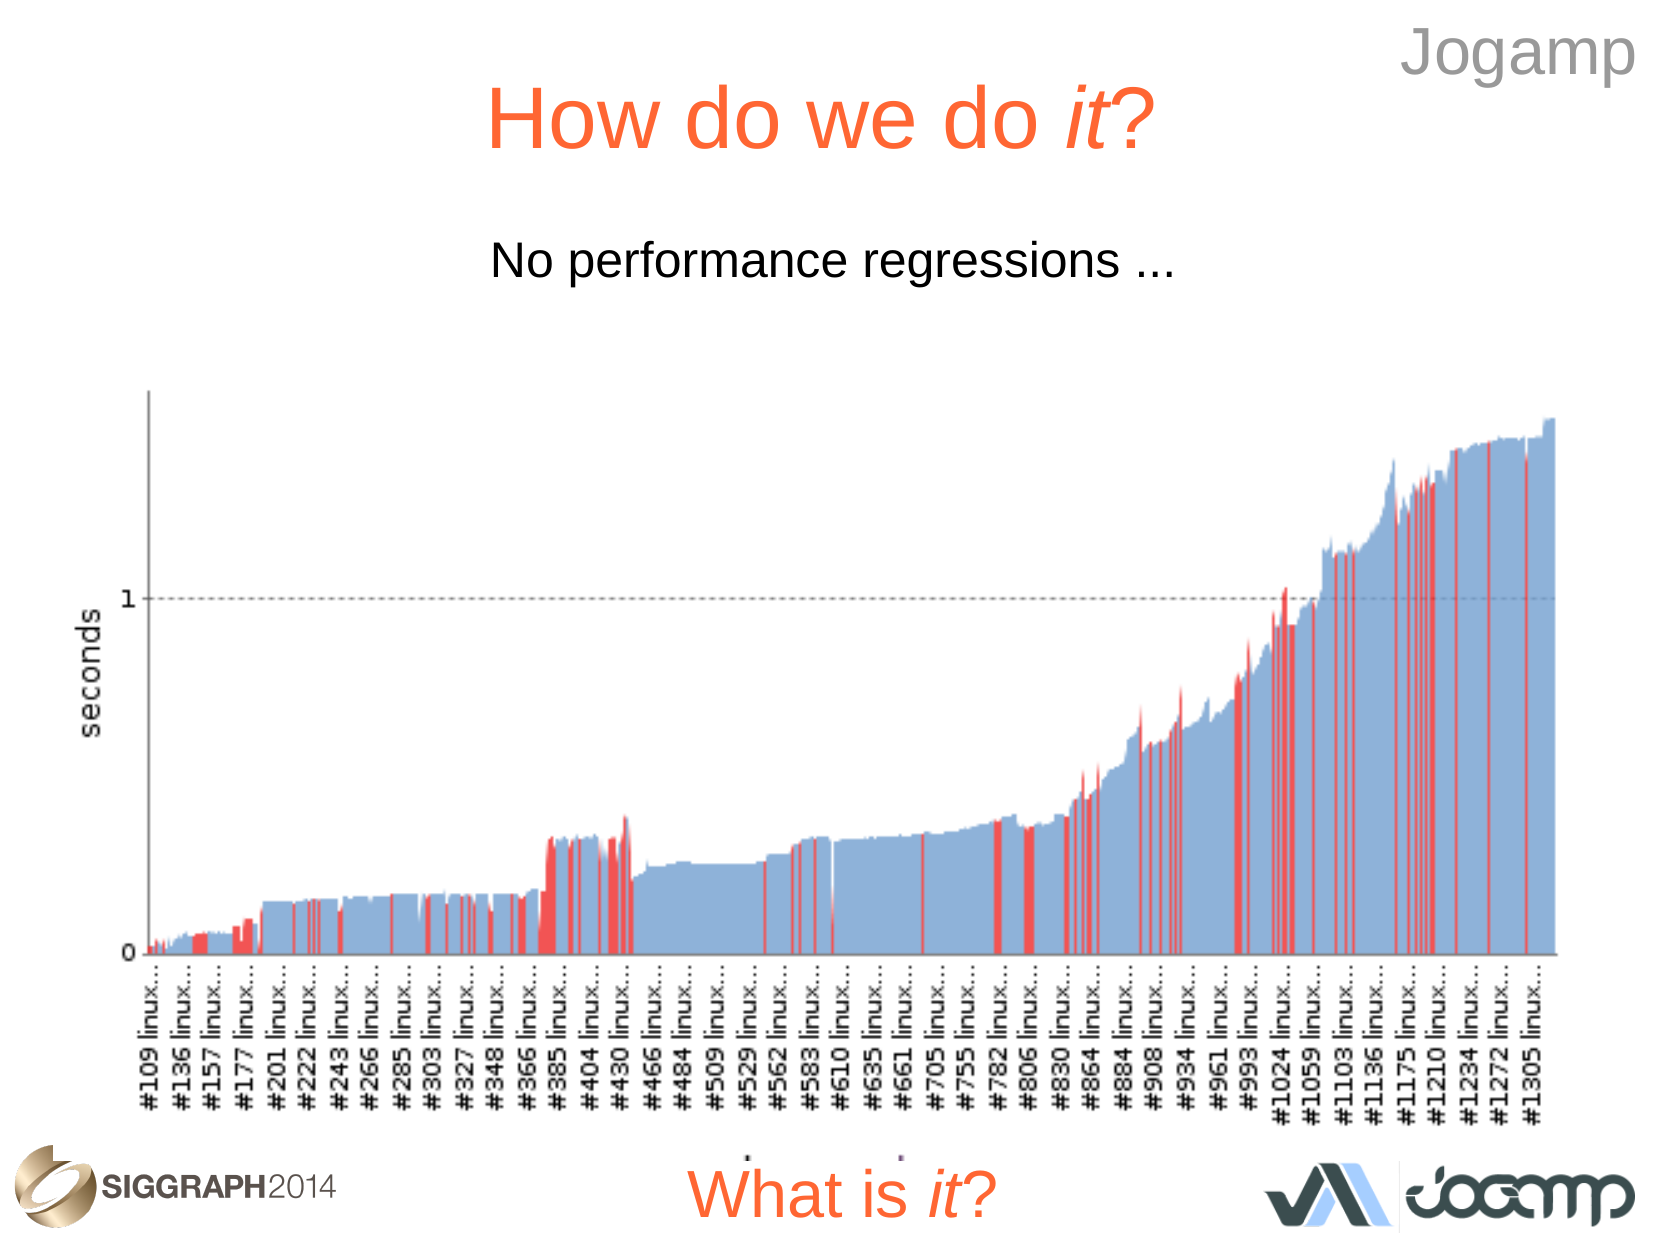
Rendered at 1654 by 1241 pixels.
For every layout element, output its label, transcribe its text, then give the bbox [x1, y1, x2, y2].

text_box What is it? [672, 1161, 1014, 1239]
picture [7, 359, 1635, 1239]
text_box Jogamp [1385, 6, 1654, 112]
text_box No performance regressions ... [461, 225, 1193, 296]
title How do we do it? [68, 56, 1576, 181]
